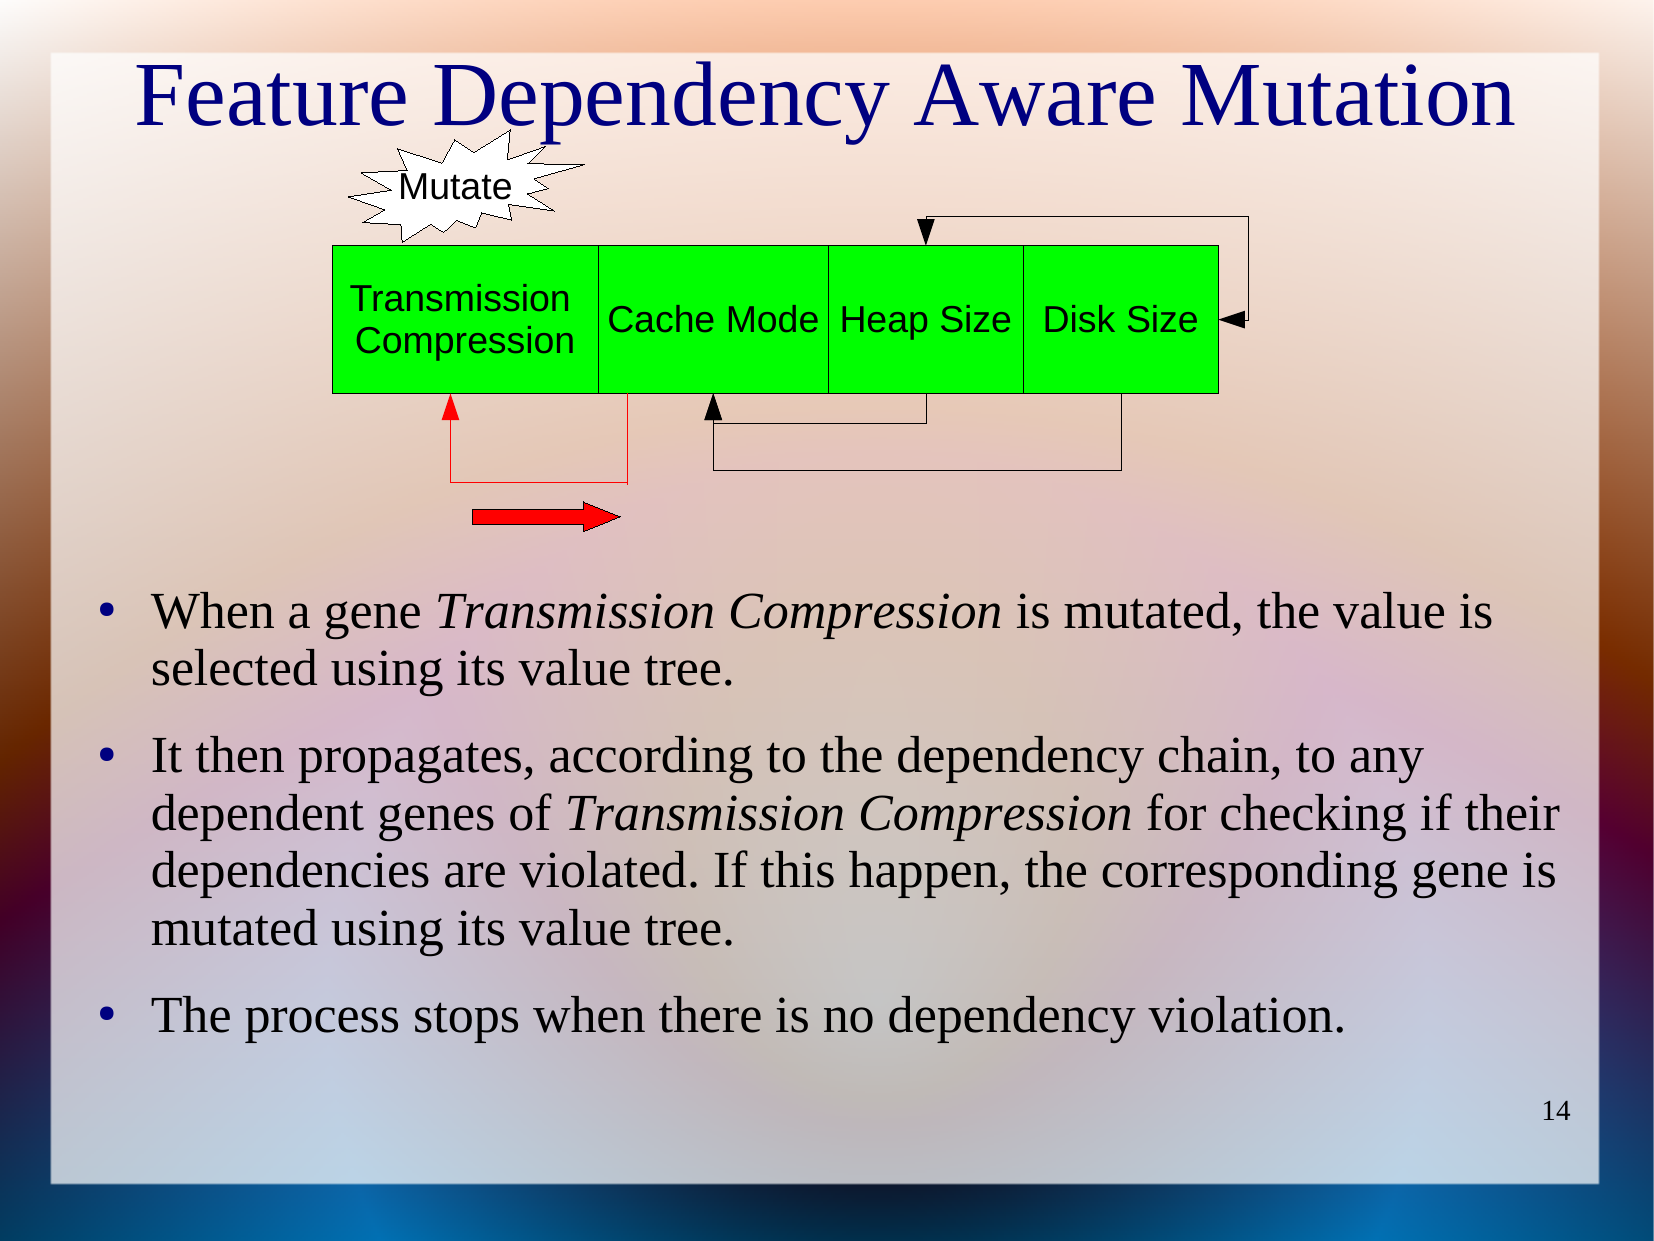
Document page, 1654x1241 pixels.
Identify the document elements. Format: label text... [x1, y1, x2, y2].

text_box Cache Mode [598, 245, 828, 394]
text_box Disk Size [1023, 245, 1219, 394]
list When a gene Transmission Compression is mutated, the value is selected using its value tree. It then propagates, according to the dependency chain, to any dependent genes of Transmission Compression for checking if their dependencies are violated. If this happen, the corresponding gene is mutated using its value tree. The process stops when there is no dependency violation. [80, 582, 1569, 1133]
text_box Transmission Compression [332, 245, 598, 394]
text_box Heap Size [828, 245, 1023, 394]
text_box Mutate [348, 129, 585, 243]
text_box [472, 501, 621, 532]
title Feature Dependency Aware Mutation [82, 0, 1571, 198]
picture [0, 0, 1654, 1241]
